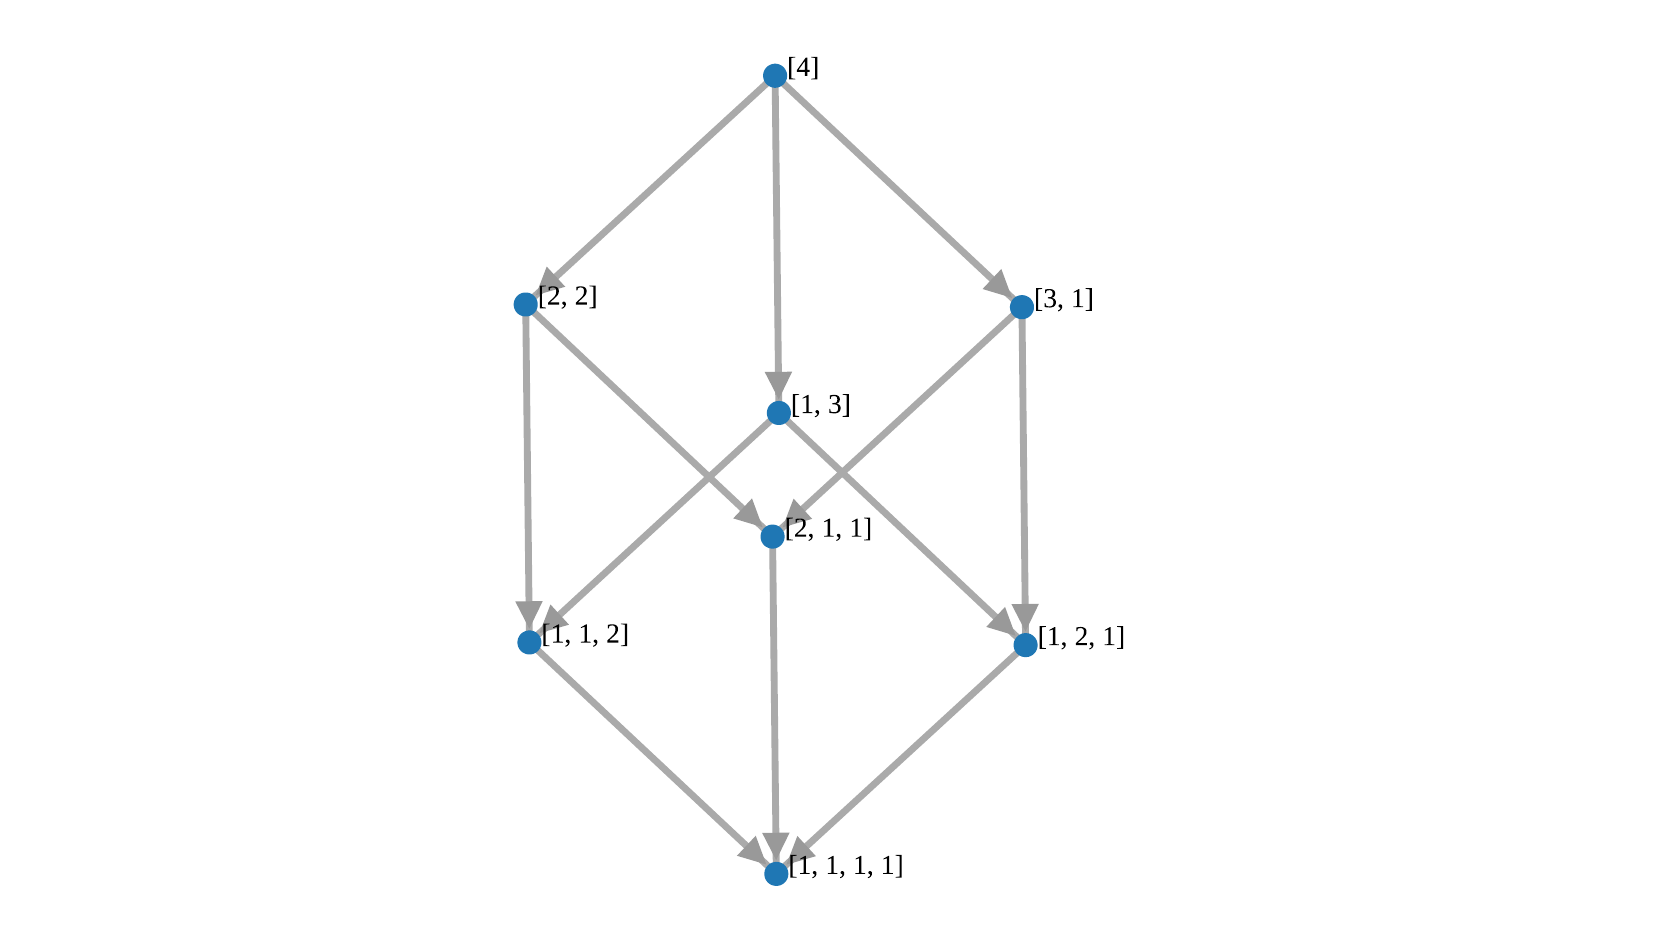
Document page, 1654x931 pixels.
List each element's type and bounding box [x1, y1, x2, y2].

text_box [561, 301, 566, 309]
text_box [986, 606, 1038, 658]
text_box [811, 56, 818, 80]
text_box [575, 286, 587, 305]
text_box [1011, 603, 1039, 632]
text_box [515, 601, 543, 629]
text_box [589, 285, 596, 309]
text_box [855, 855, 866, 874]
text_box [1049, 627, 1059, 646]
text_box [1117, 626, 1124, 649]
text_box [802, 394, 813, 414]
text_box [733, 498, 813, 549]
text_box [580, 624, 591, 643]
text_box [789, 56, 796, 80]
text_box [1039, 626, 1046, 649]
text_box [1085, 288, 1092, 311]
text_box [814, 410, 820, 418]
text_box [1058, 304, 1063, 312]
text_box [842, 394, 849, 417]
text_box [513, 266, 566, 317]
text_box [796, 57, 810, 76]
text_box [827, 855, 838, 874]
text_box [593, 639, 598, 647]
text_box [1009, 295, 1034, 320]
text_box [883, 855, 893, 874]
text_box [895, 854, 902, 878]
text_box [829, 394, 841, 414]
text_box [982, 268, 1012, 298]
text_box [808, 533, 813, 541]
text_box [836, 533, 841, 541]
text_box [1061, 642, 1066, 650]
text_box [792, 394, 800, 417]
text_box [763, 63, 788, 88]
text_box [812, 871, 817, 879]
text_box [1073, 289, 1084, 308]
text_box [736, 832, 816, 886]
text_box [1104, 627, 1115, 646]
text_box [565, 639, 570, 647]
text_box [864, 517, 871, 541]
text_box [517, 604, 569, 655]
text_box [840, 871, 845, 879]
text_box [1075, 626, 1087, 646]
text_box [1044, 289, 1056, 308]
text_box [851, 518, 862, 537]
text_box [1089, 642, 1094, 650]
text_box [607, 624, 619, 643]
text_box [620, 623, 628, 647]
text_box [824, 518, 834, 537]
text_box [764, 371, 793, 425]
text_box [867, 871, 872, 879]
text_box [1036, 288, 1043, 311]
